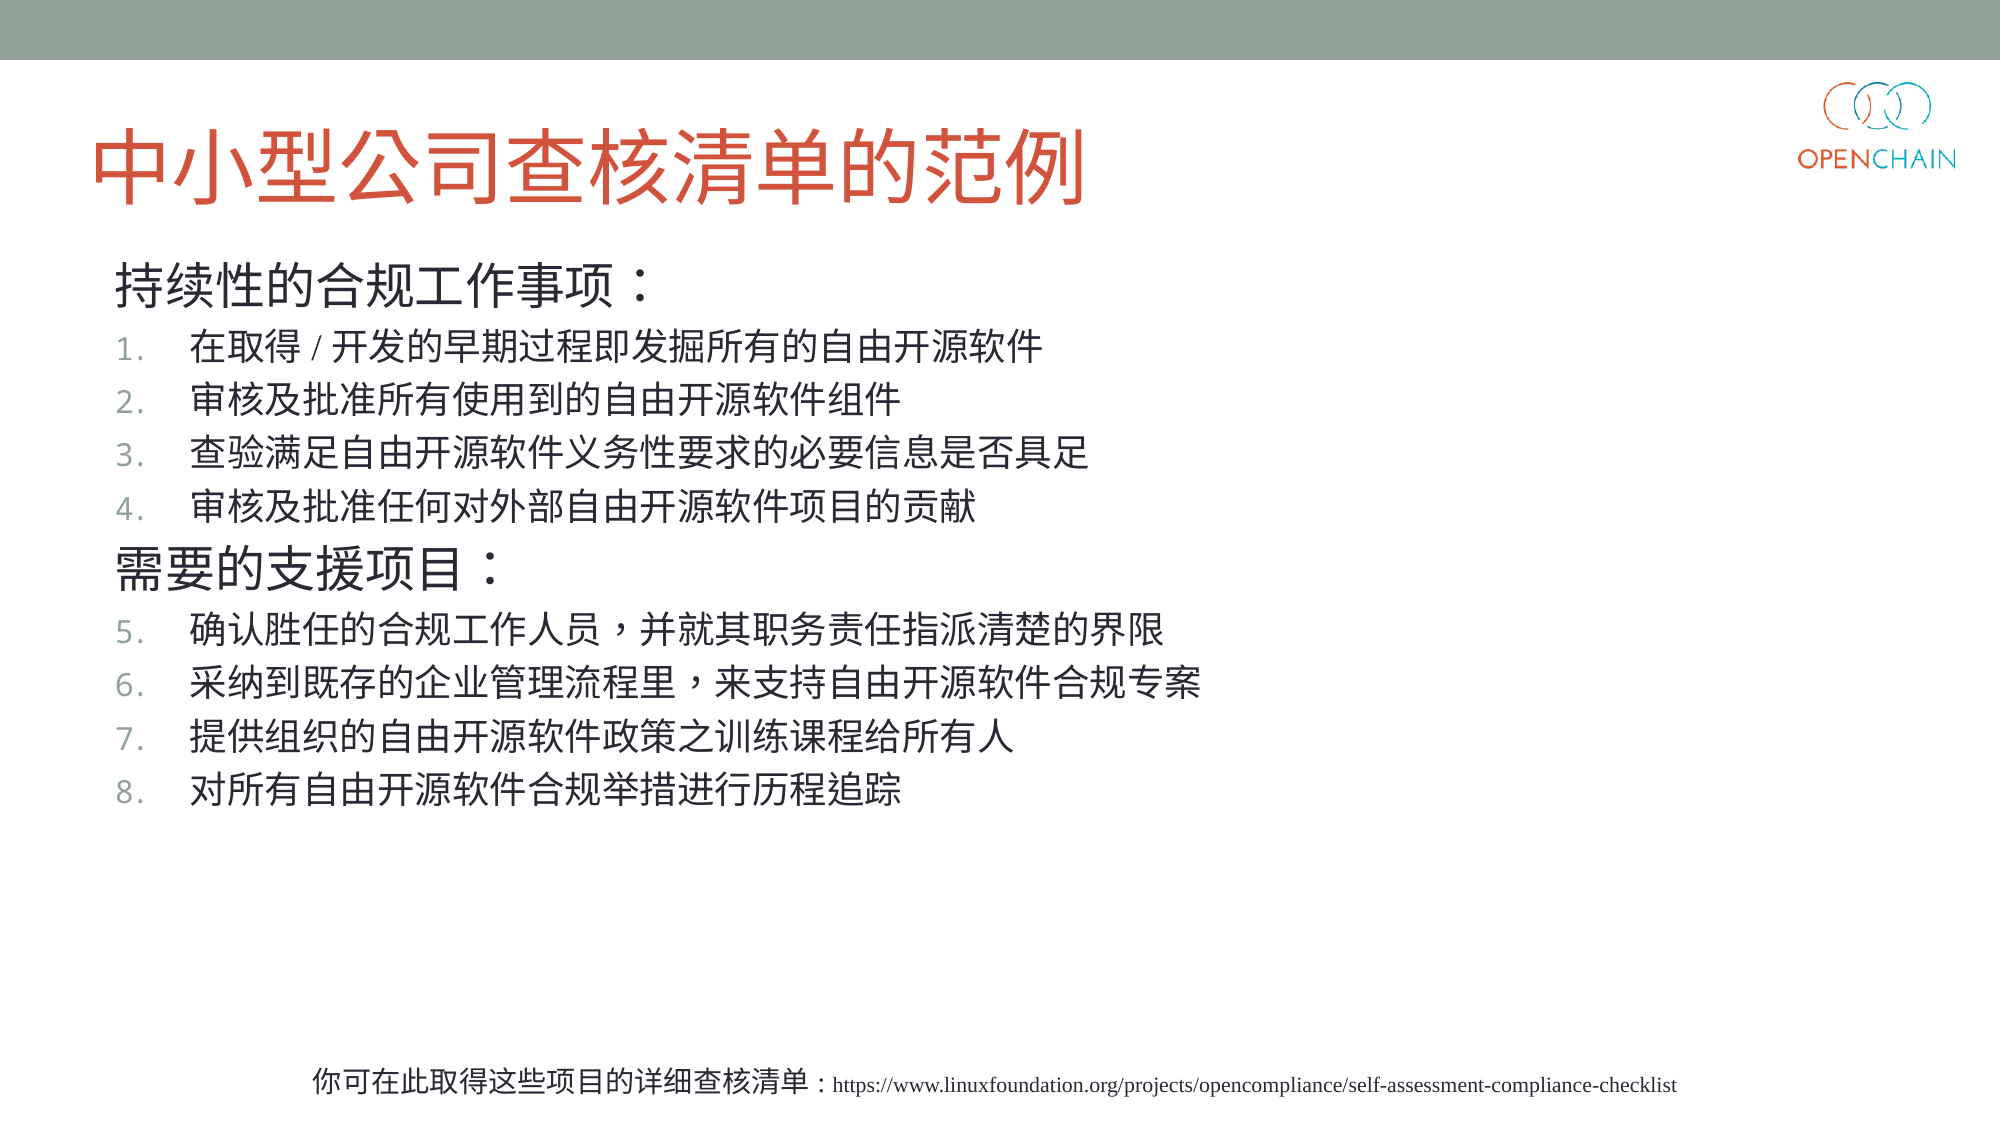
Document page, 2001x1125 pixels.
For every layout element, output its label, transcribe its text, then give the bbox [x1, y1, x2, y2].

title 中小型公司查核清单的范例 [73, 84, 1874, 247]
list 持续性的合规工作事项： 在取得/开发的早期过程即发掘所有的自由开源软件 审核及批准所有使用到的自由开源软件组件 查验满足自由开源软件义务性要求的必要信息是否具足 审核及批准任何对外部自由开源软件项目的贡献 需要的支援项目： 确认胜任的合规工作人员，并就其职务责任指派清楚的界限 采纳到既存的企业管理流程里，来支持自由开源软件合规专案 提供组织的自由开源软件政策之训练课程给所有人 对所有自由开源软件合规举措进行历程追踪 [99, 246, 1900, 1047]
picture [1798, 82, 1955, 169]
text_box 你可在此取得这些项目的详细查核清单: https://www.linuxfoundation.org/projects/opencompliance/self-assessment-compliance-checklist [73, 1056, 1919, 1107]
